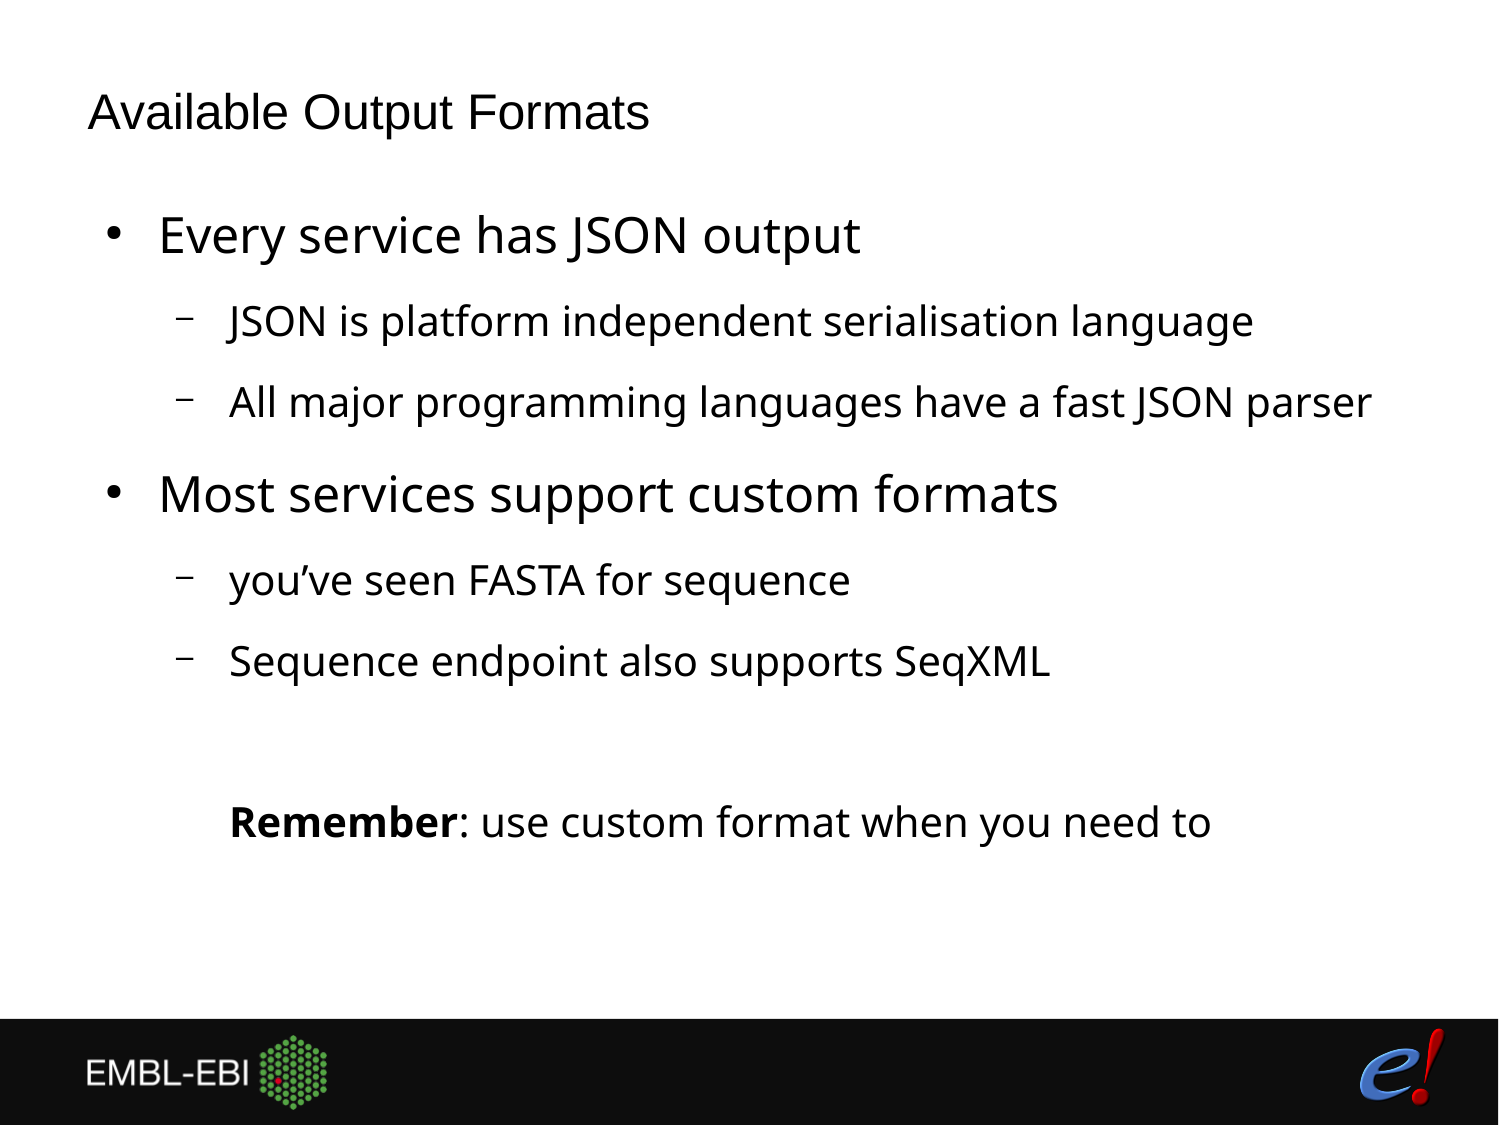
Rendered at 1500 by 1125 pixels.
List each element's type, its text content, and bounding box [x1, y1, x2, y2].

picture [87, 1035, 327, 1110]
list Every service has JSON output JSON is platform independent serialisation language All major programming languages have a fast JSON parser Most services support custom formats you’ve seen FASTA for sequence Sequence endpoint also supports SeqXML Remember: use custom format when you need to [87, 200, 1425, 914]
title Available Output Formats [87, 50, 1425, 175]
picture [1357, 1026, 1448, 1112]
